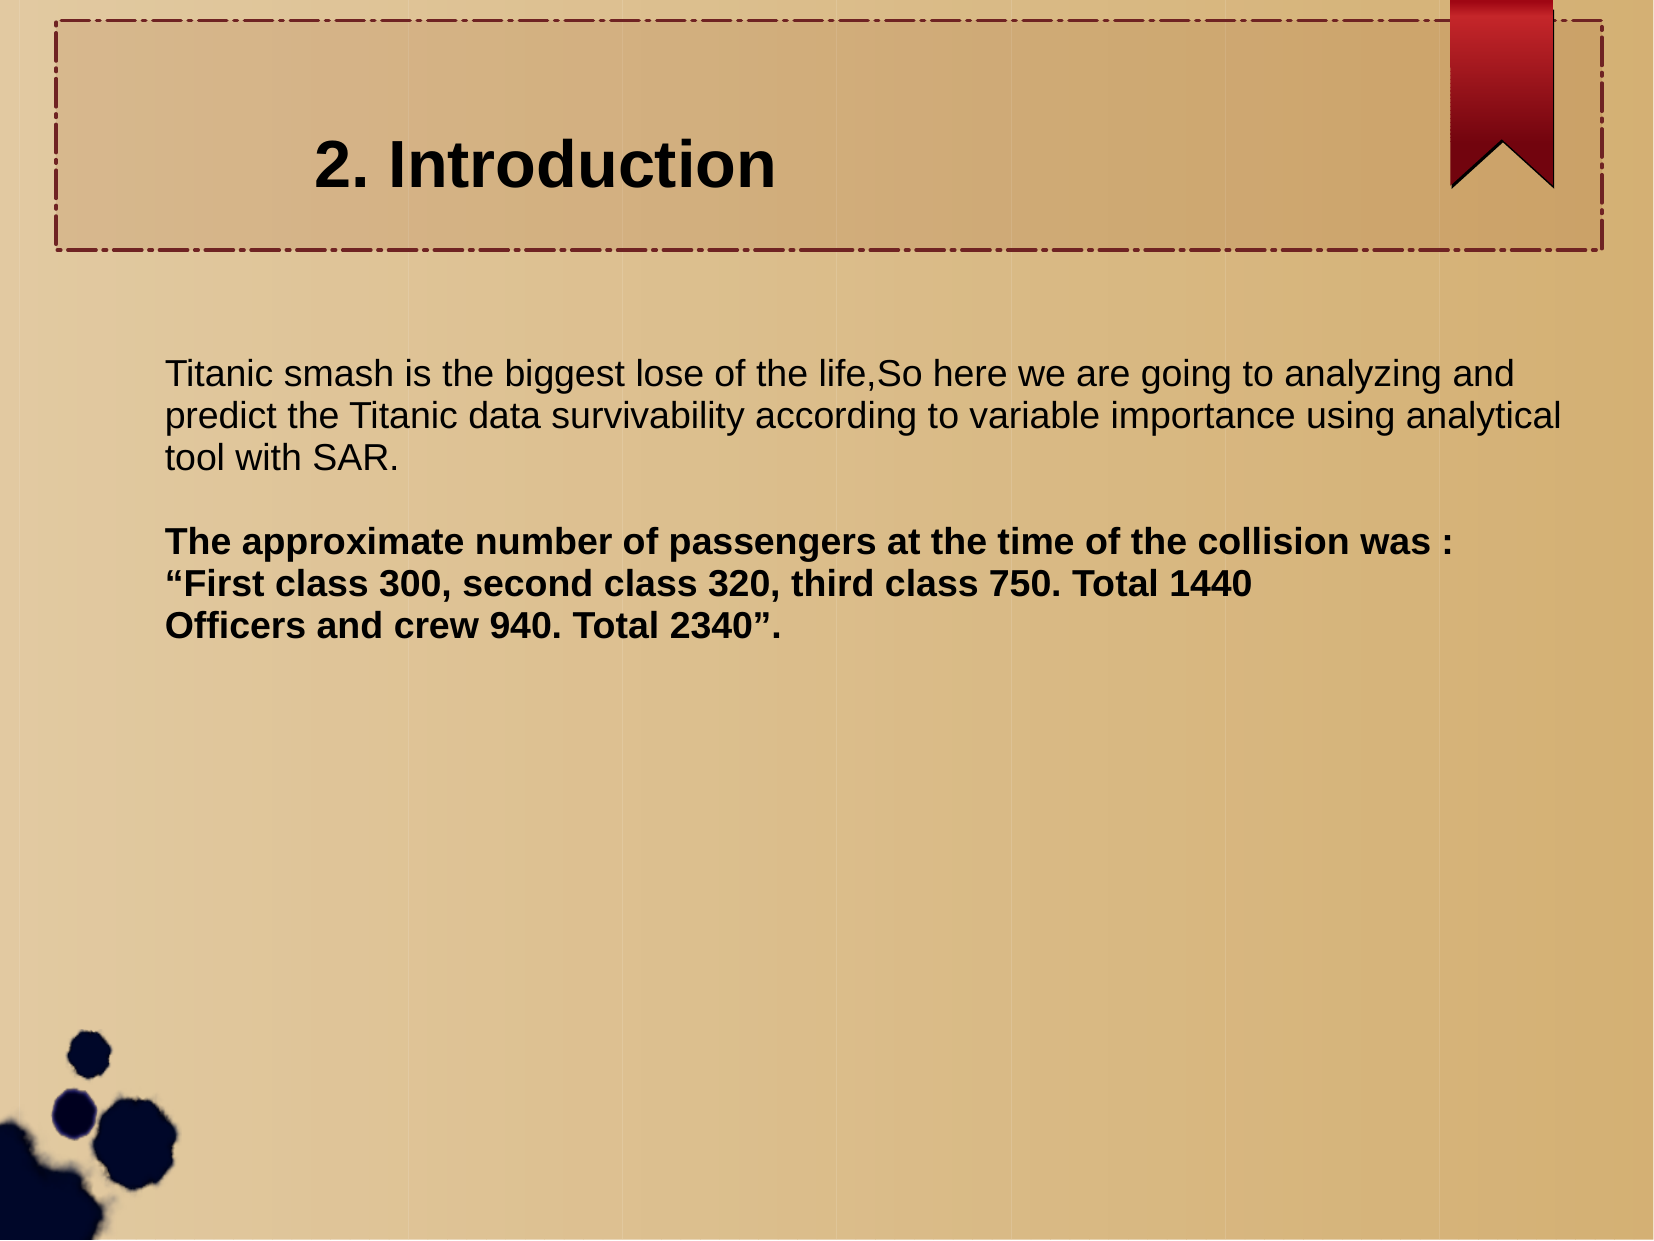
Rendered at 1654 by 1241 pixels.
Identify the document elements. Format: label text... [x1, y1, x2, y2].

text_box Titanic smash is the biggest lose of the life,So here we are going to analyzing and predict the Titanic data survivability according to variable importance using analytical tool with SAR. The approximate number of passengers at the time of the collision was : “First class 300, second class 320, third class 750. Total 1440 Officers and crew 940. Total 2340”. [150, 345, 1588, 654]
text_box 2. Introduction [300, 120, 794, 210]
